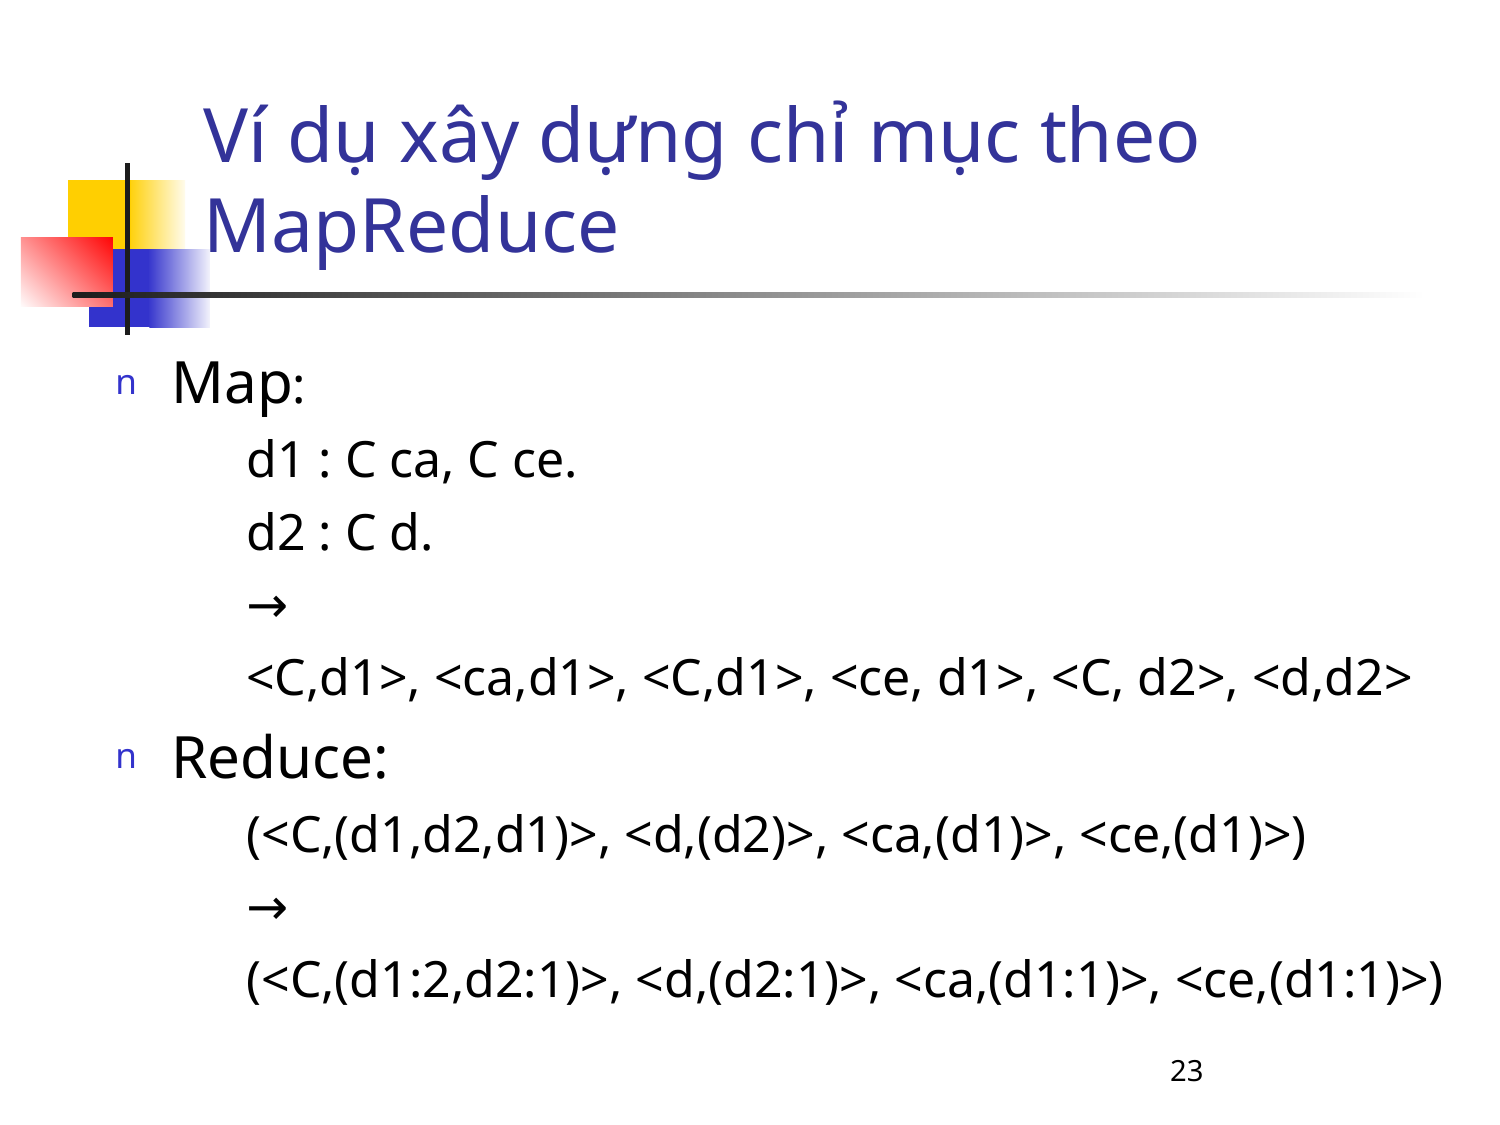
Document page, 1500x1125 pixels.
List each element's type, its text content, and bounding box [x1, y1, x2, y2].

list Map: d1 : C ca, C ce. d2 : C d. → <C,d1>, <ca,d1>, <C,d1>, <ce, d1>, <C, d2>, <d,d2> Reduce: (<C,(d1,d2,d1)>, <d,(d2)>, <ca,(d1)>, <ce,(d1)>) → (<C,(d1:2,d2:1)>, <d,(d2:1)>, <ca,(d1:1)>, <ce,(d1:1)>) [100, 338, 1468, 1076]
text_box 23 [1155, 1076, 1468, 1100]
title Ví dụ xây dựng chỉ mục theo MapReduce [188, 35, 1468, 275]
